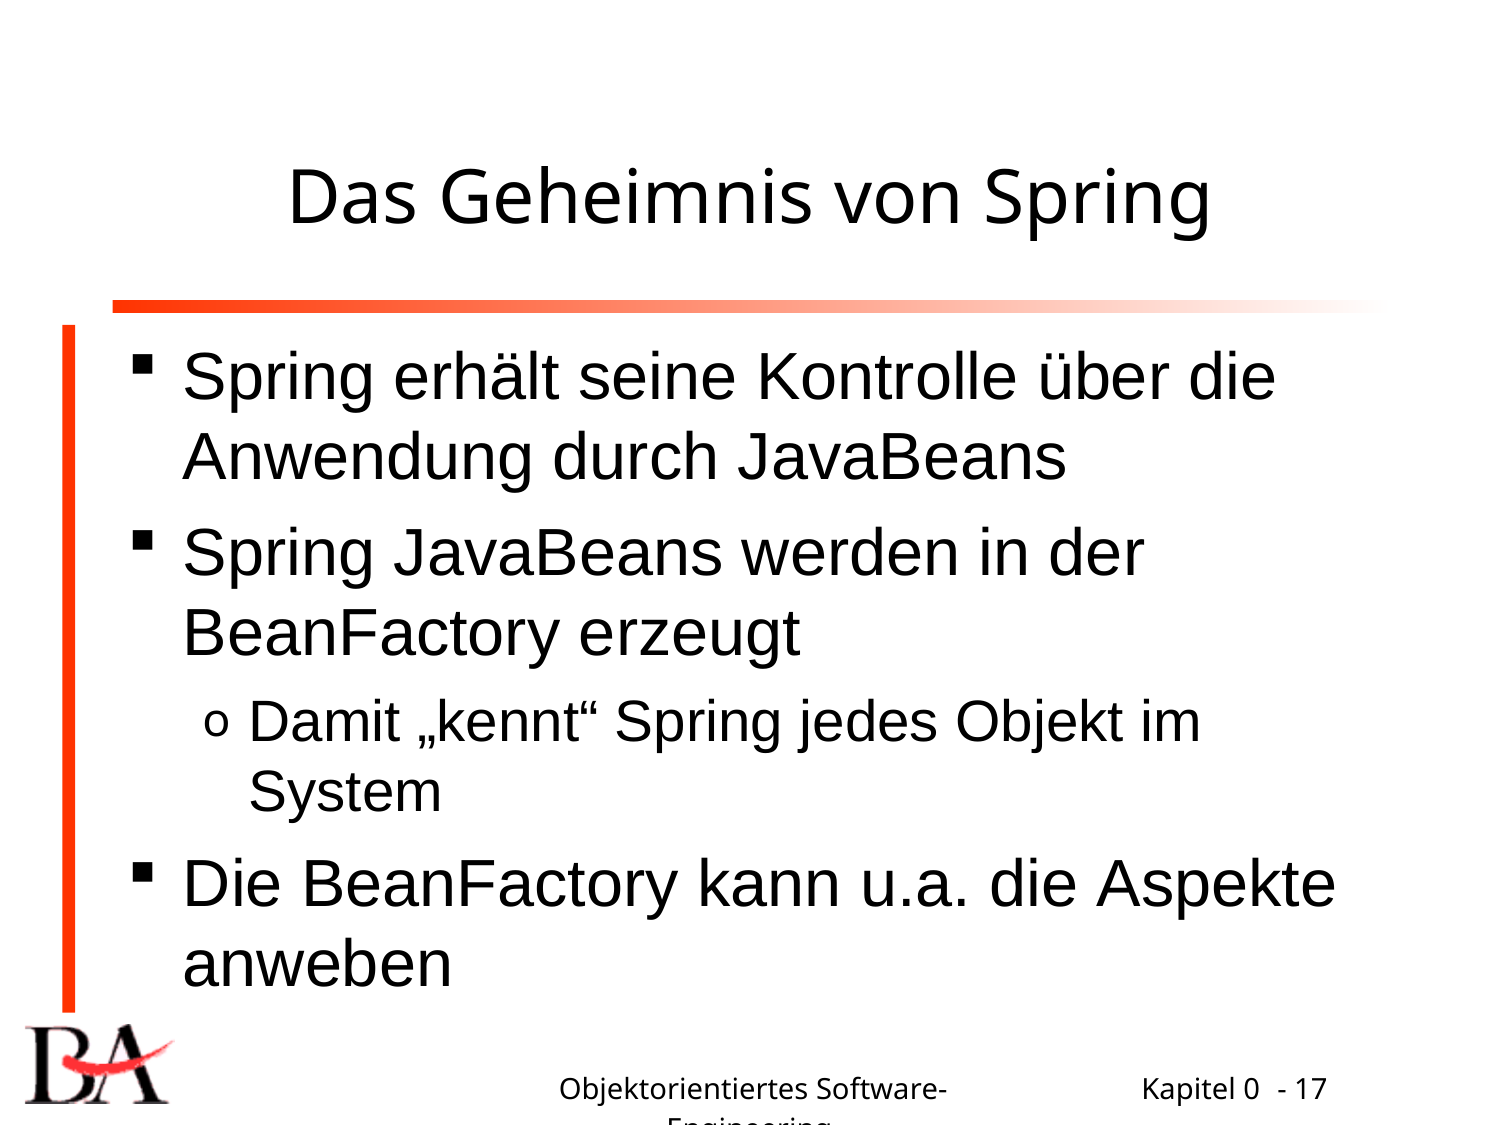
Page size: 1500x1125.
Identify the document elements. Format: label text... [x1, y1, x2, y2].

list Spring erhält seine Kontrolle über die Anwendung durch JavaBeans Spring JavaBeans werden in der BeanFactory erzeugt Damit „kennt“ Spring jedes Objekt im System Die BeanFactory kann u.a. die Aspekte anweben [112, 324, 1388, 1051]
picture [24, 1024, 175, 1104]
title Das Geheimnis von Spring [112, 99, 1388, 288]
